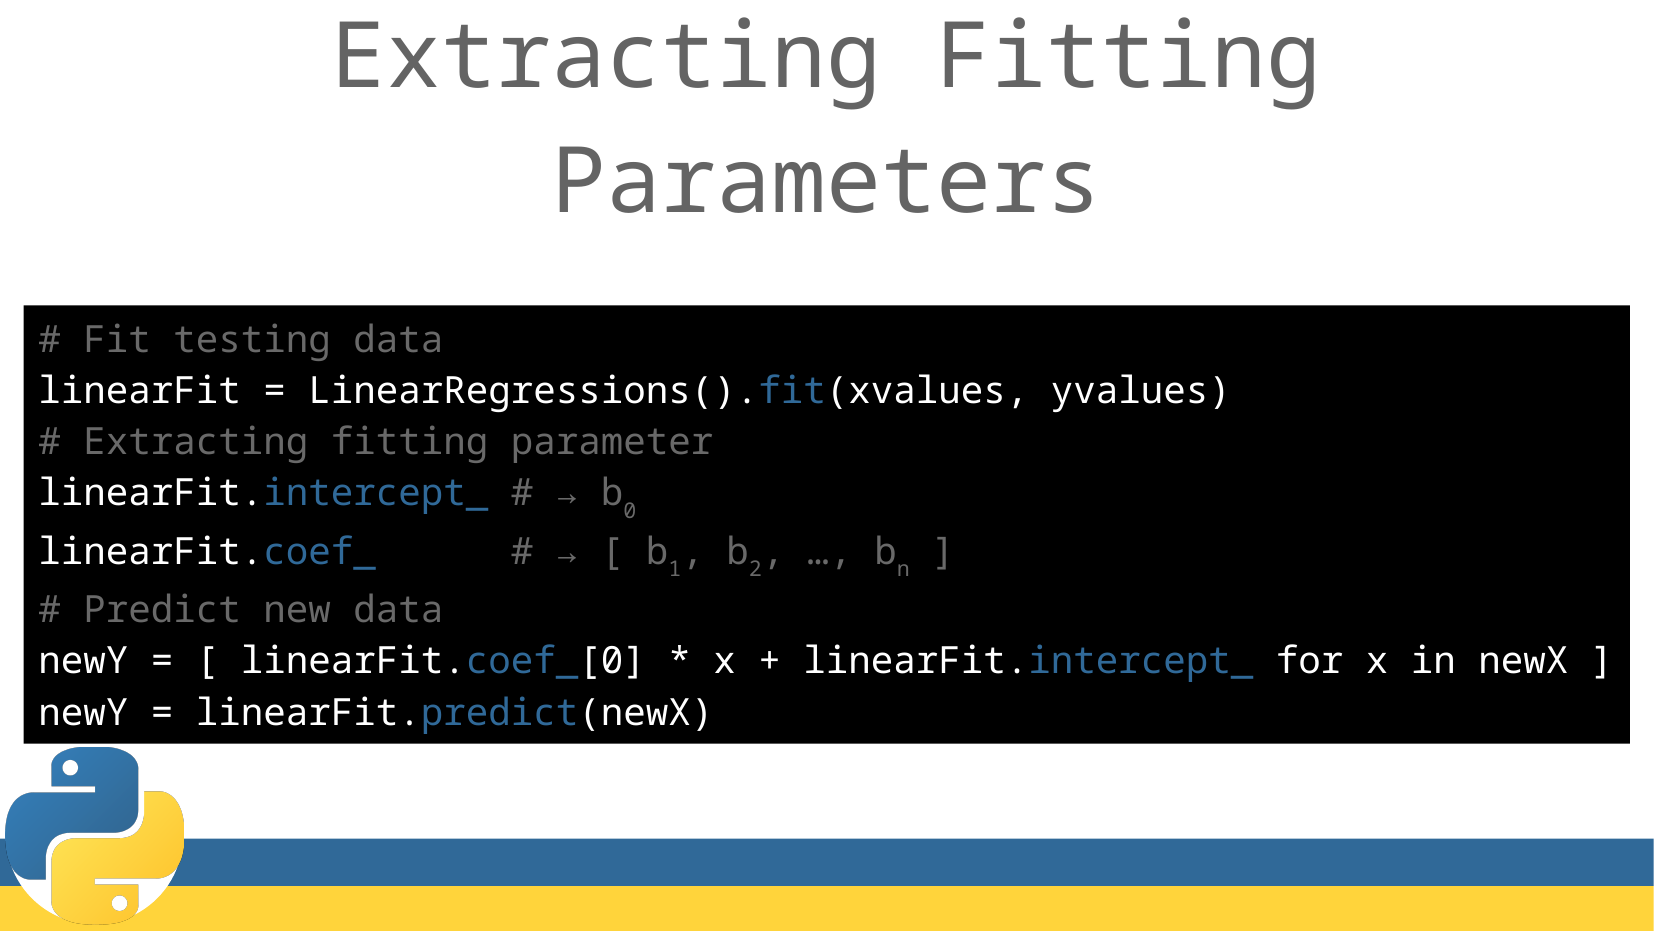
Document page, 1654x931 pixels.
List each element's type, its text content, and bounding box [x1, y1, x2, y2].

text_box # Fit testing data linearFit = LinearRegressions().fit(xvalues, yvalues) # Extracting fitting parameter linearFit.intercept_ # → b0 linearFit.coef_ # → [ b1, b2, …, bn ] # Predict new data newY = [ linearFit.coef_[0] * x + linearFit.intercept_ for x in newX ] newY = linearFit.predict(newX) [23, 305, 1630, 676]
picture [5, 747, 184, 925]
title Extracting Fitting Parameters [82, 22, 1571, 207]
